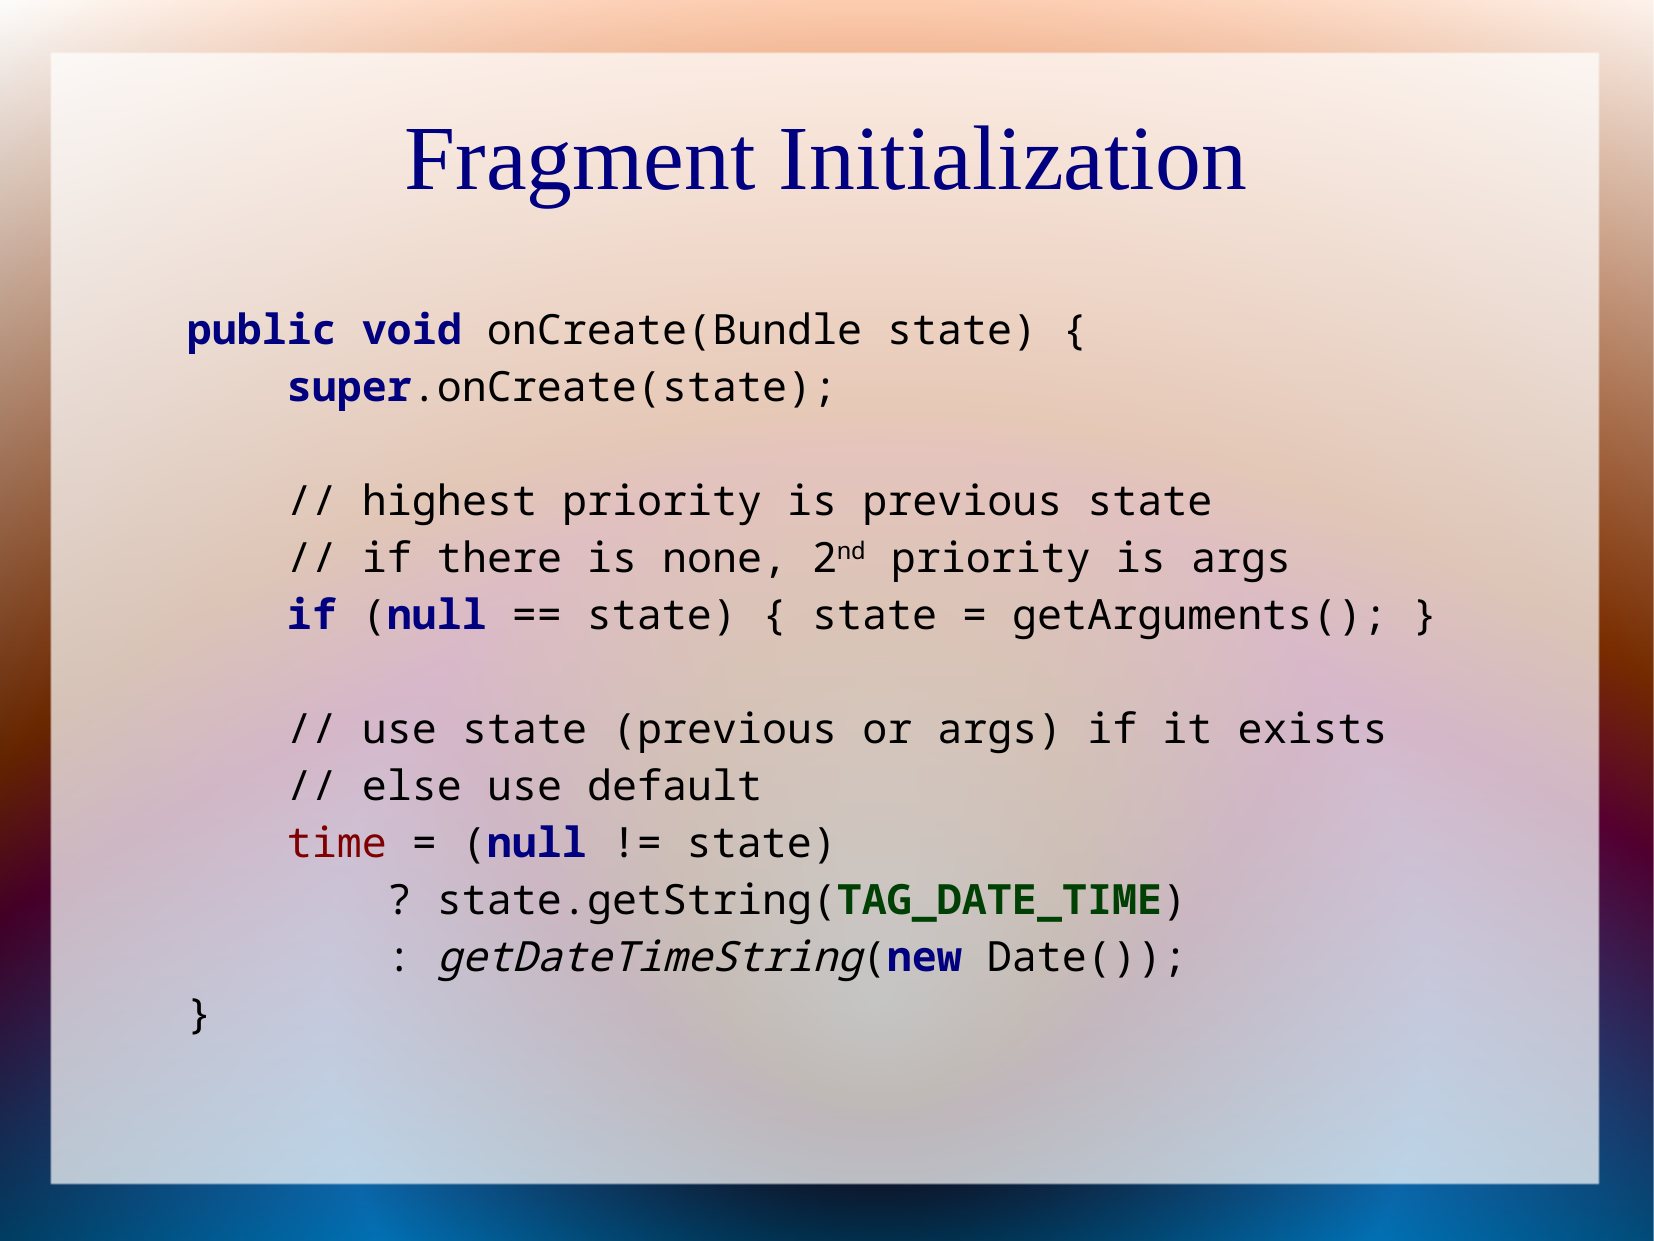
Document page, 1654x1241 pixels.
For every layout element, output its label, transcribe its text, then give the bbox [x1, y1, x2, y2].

list public void onCreate(Bundle state) { super.onCreate(state); // highest priority is previous state // if there is none, 2nd priority is args if (null == state) { state = getArguments(); } // use state (previous or args) if it exists // else use default time = (null != state) ? state.getString(TAG_DATE_TIME) : getDateTimeString(new Date()); } [86, 300, 1576, 1119]
title Fragment Initialization [82, 55, 1571, 263]
picture [0, 0, 1654, 1241]
